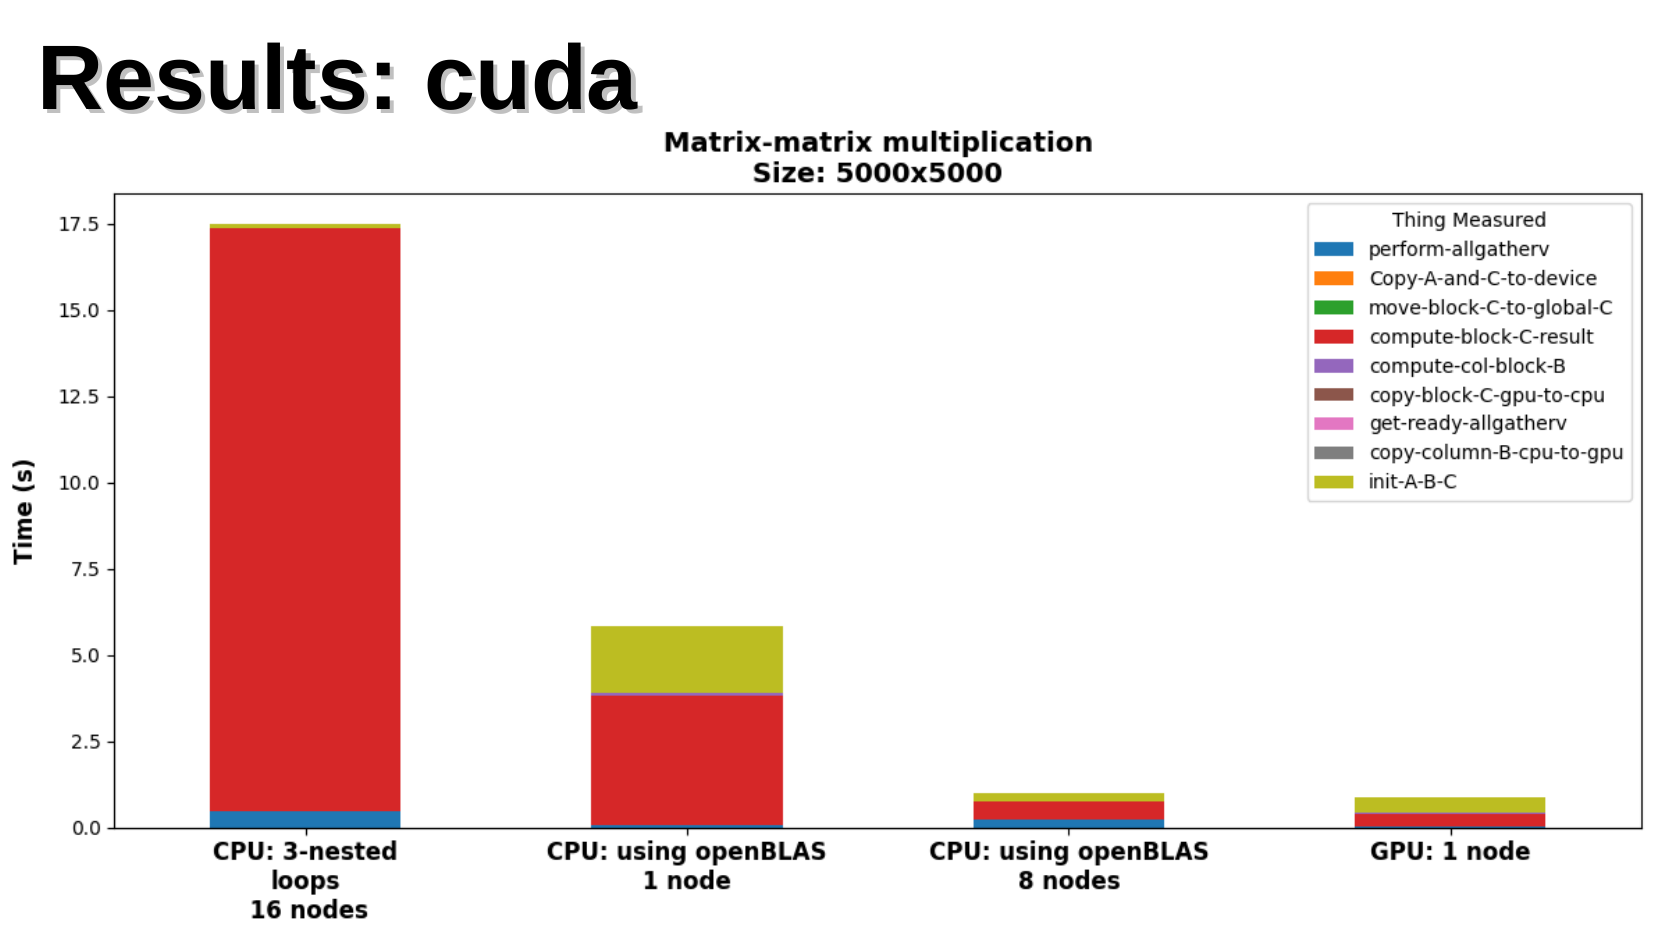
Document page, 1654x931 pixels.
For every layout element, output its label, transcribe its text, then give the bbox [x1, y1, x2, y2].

picture [0, 117, 1654, 931]
title Results: cuda [37, 0, 1526, 117]
